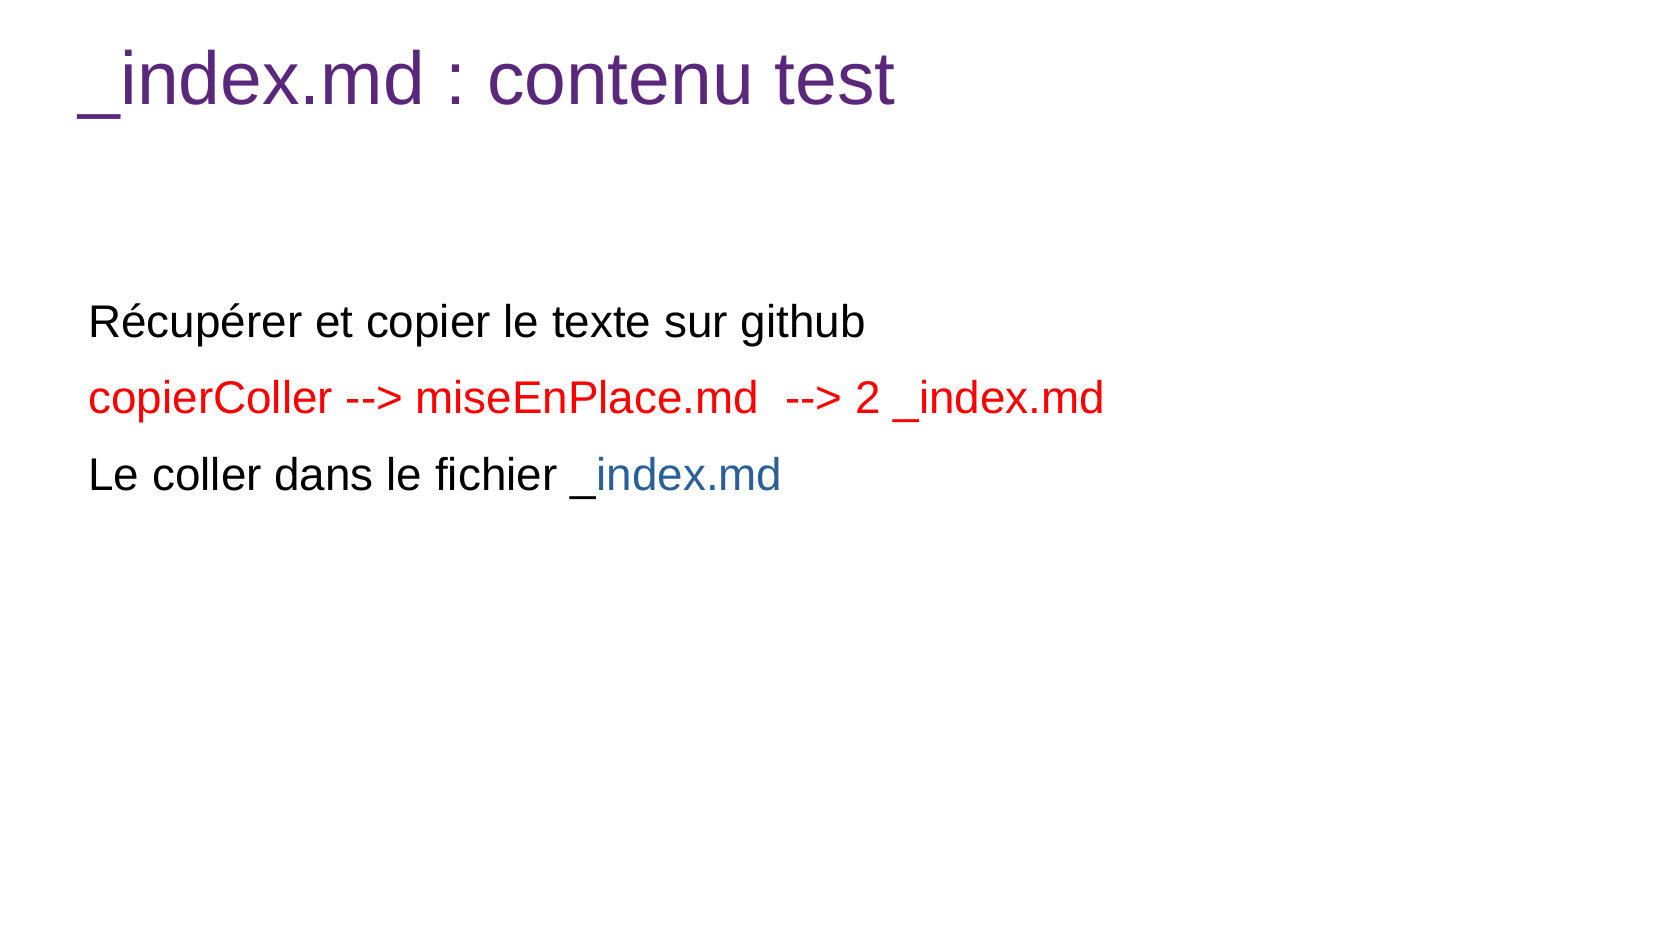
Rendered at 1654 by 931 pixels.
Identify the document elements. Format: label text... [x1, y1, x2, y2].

text_box Récupérer et copier le texte sur github copierColler --> miseEnPlace.md --> 2 _index.md Le coller dans le fichier _index.md [88, 141, 1577, 792]
title _index.md : contenu test [78, 36, 1556, 148]
